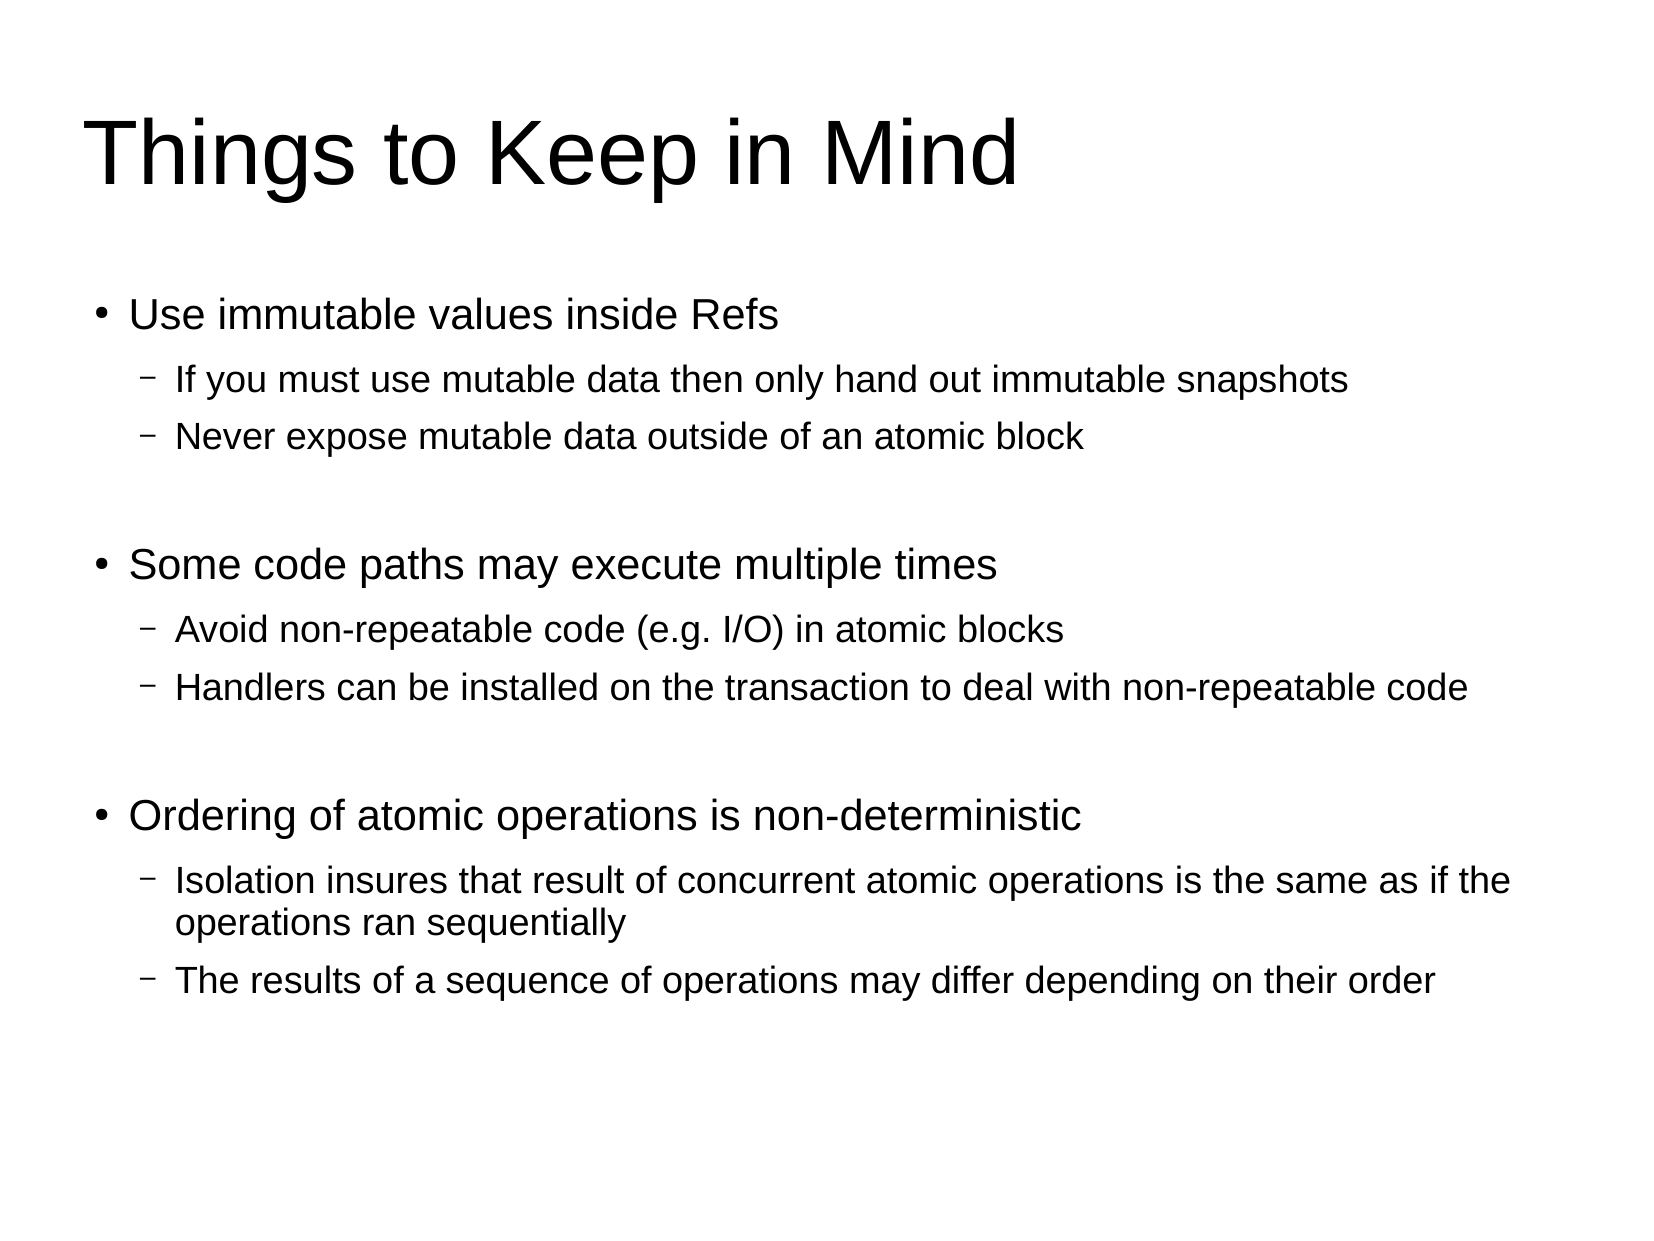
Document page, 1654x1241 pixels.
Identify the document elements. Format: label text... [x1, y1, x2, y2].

list Use immutable values inside Refs If you must use mutable data then only hand out immutable snapshots Never expose mutable data outside of an atomic block Some code paths may execute multiple times Avoid non-repeatable code (e.g. I/O) in atomic blocks Handlers can be installed on the transaction to deal with non-repeatable code Ordering of atomic operations is non-deterministic Isolation insures that result of concurrent atomic operations is the same as if the operations ran sequentially The results of a sequence of operations may differ depending on their order [82, 290, 1571, 1010]
title Things to Keep in Mind [82, 49, 1571, 257]
